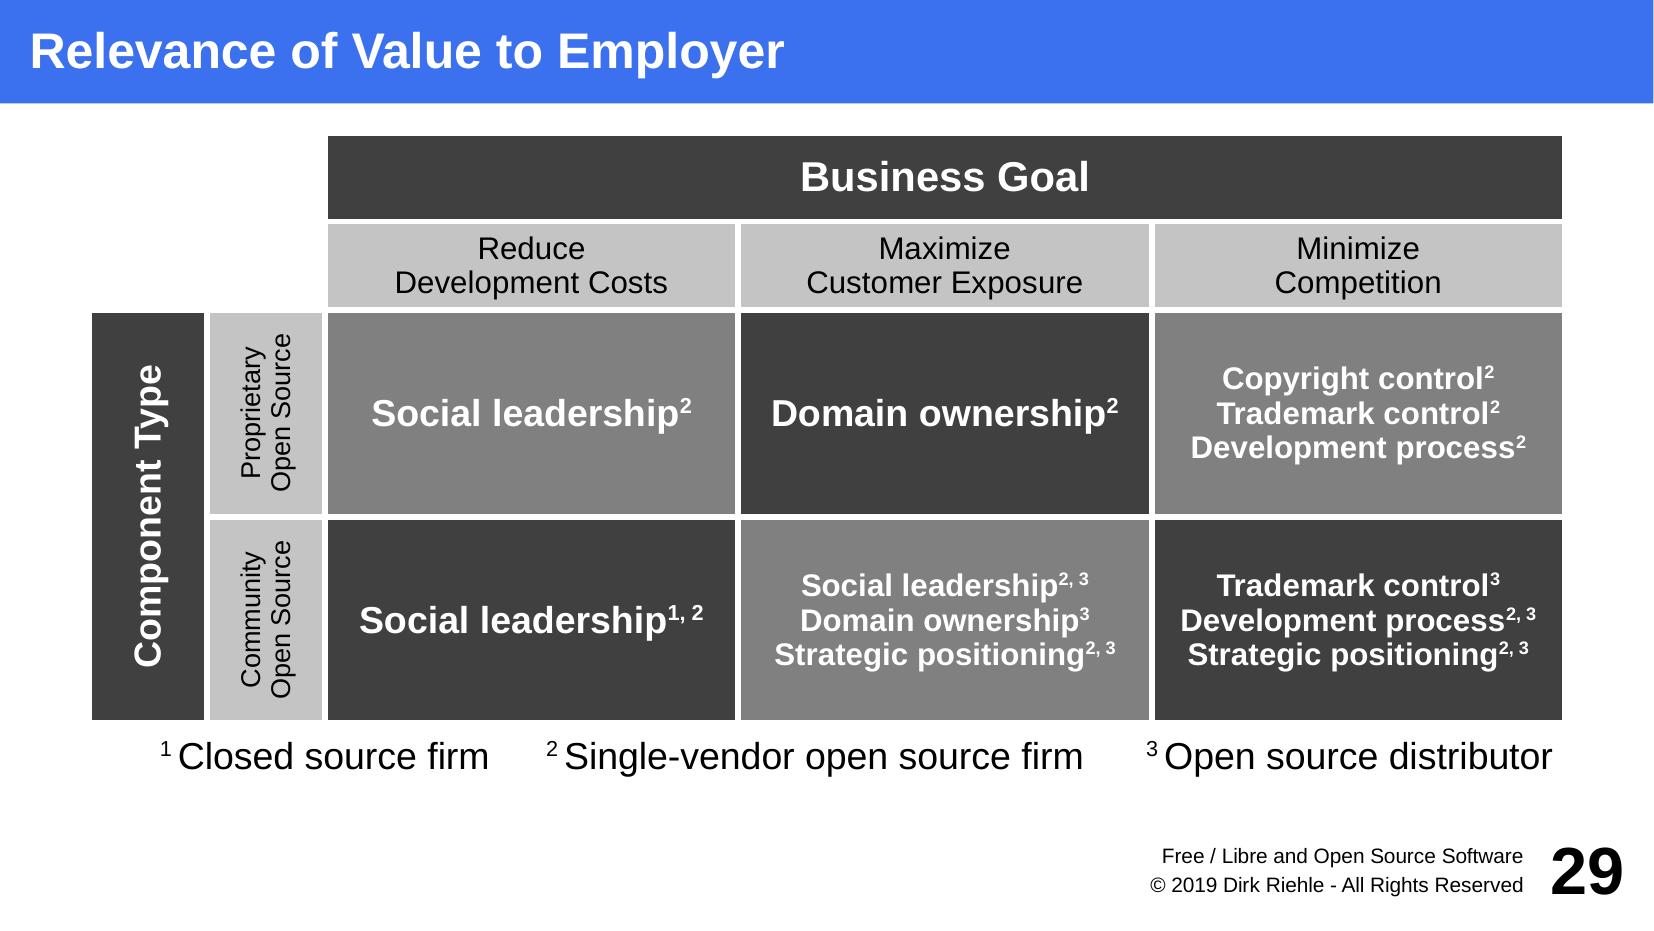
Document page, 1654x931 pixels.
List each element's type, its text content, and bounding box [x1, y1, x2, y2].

text_box Proprietary Open Source [207, 310, 324, 516]
text_box Maximize Customer Exposure [739, 221, 1151, 310]
text_box Community Open Source [207, 516, 324, 723]
text_box Minimize Competition [1151, 221, 1565, 311]
text_box Social leadership1, 2 [324, 516, 738, 723]
text_box 3 Open source distributor [1111, 723, 1565, 791]
title Relevance of Value to Employer [0, 0, 1654, 104]
text_box Social leadership2, 3 Domain ownership3 Strategic positioning2, 3 [738, 517, 1152, 723]
text_box Business Goal [324, 132, 1565, 221]
text_box Domain ownership2 [738, 310, 1152, 517]
text_box 2 Single-vendor open source firm [519, 723, 1111, 791]
text_box Social leadership2 [324, 311, 738, 516]
text_box Component Type [88, 310, 207, 723]
text_box 1 Closed source firm [88, 723, 519, 791]
text_box Reduce Development Costs [324, 221, 739, 311]
text_box Trademark control3 Development process2, 3 Strategic positioning2, 3 [1152, 516, 1565, 723]
text_box Copyright control2 Trademark control2 Development process2 [1152, 311, 1565, 516]
